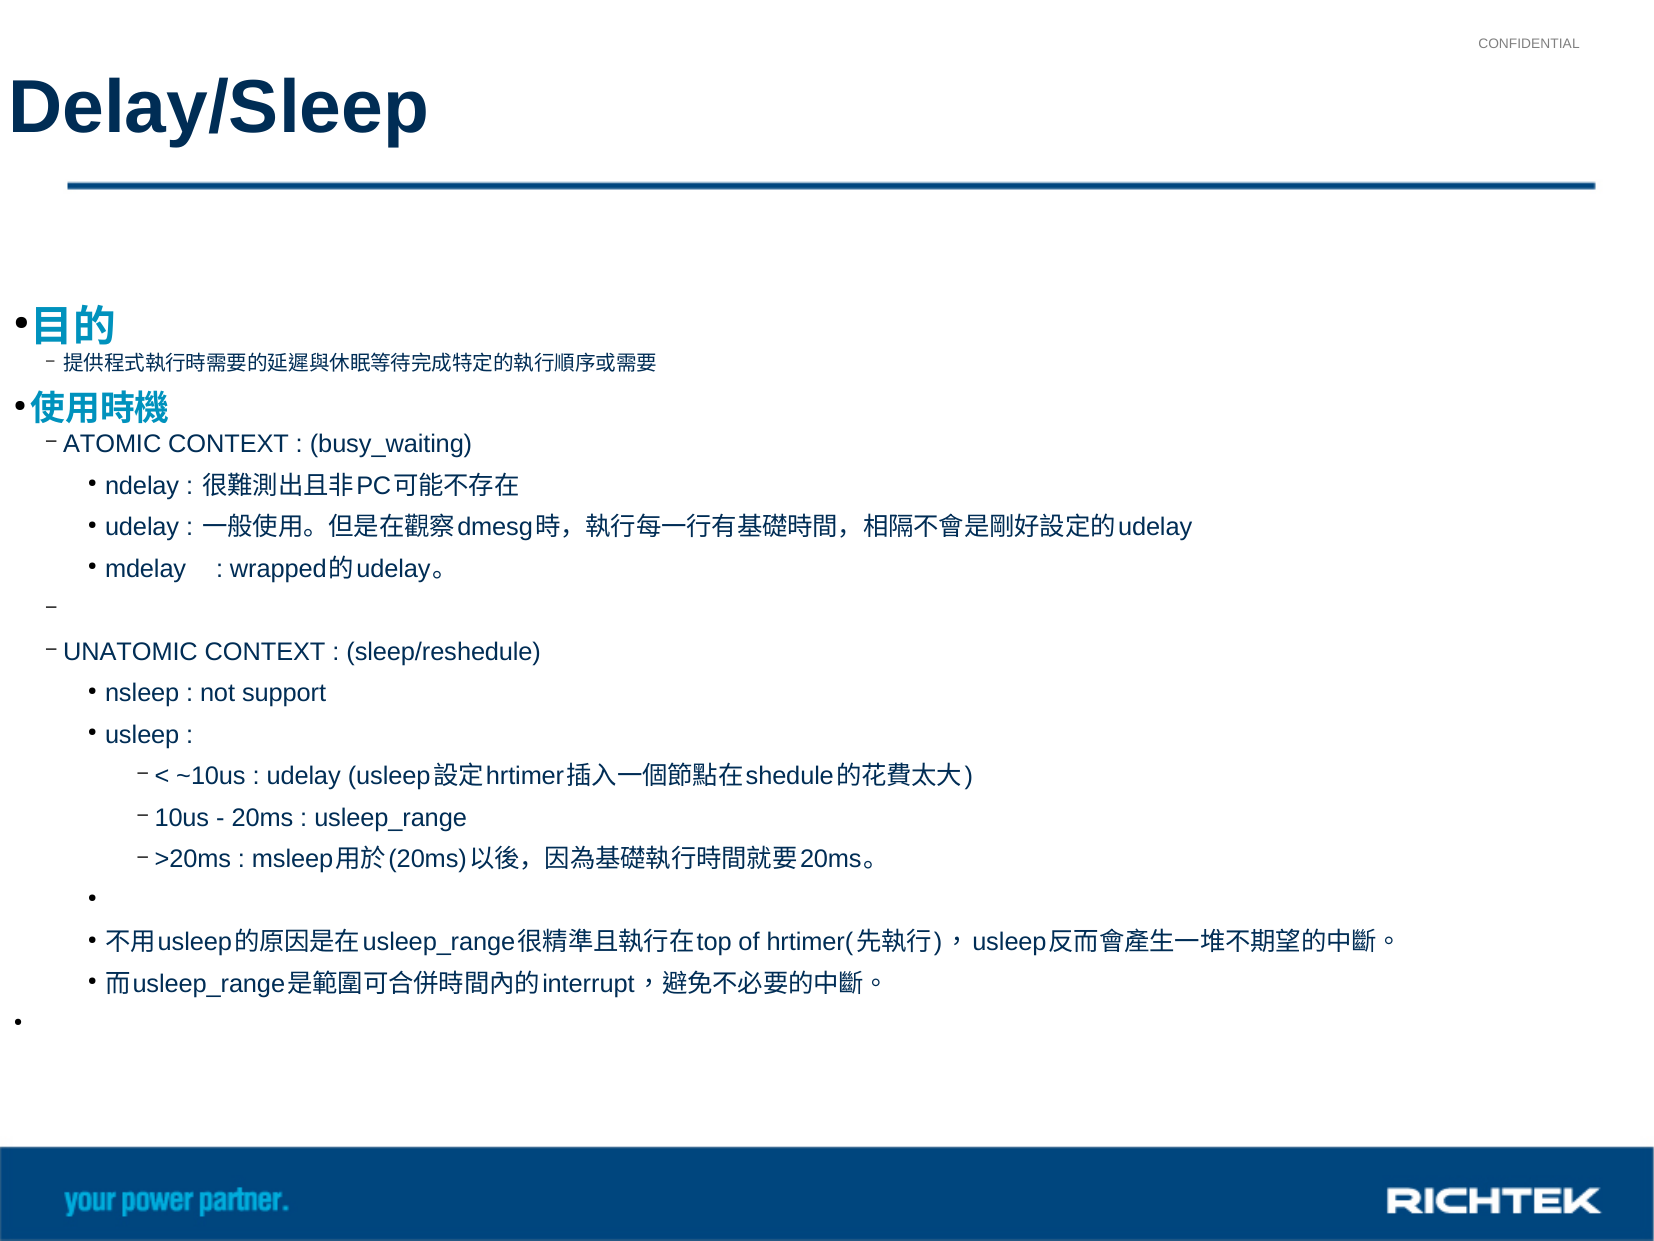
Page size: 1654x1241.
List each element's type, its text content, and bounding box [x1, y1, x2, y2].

title Delay/Sleep [0, 49, 1489, 257]
list 目的 提供程式執行時需要的延遲與休眠等待完成特定的執行順序或需要 使用時機 ATOMIC CONTEXT : (busy_waiting) ndelay : 很難測出且非PC可能不存在 udelay : 一般使用。但是在觀察dmesg時，執行每一行有基礎時間，相隔不會是剛好設定的udelay mdelay : wrapped的udelay。 UNATOMIC CONTEXT : (sleep/reshedule) nsleep : not support usleep : < ~10us : udelay (usleep設定hrtimer插入一個節點在shedule的花費太大) 10us - 20ms : usleep_range >20ms : msleep用於(20ms)以後，因為基礎執行時間就要20ms。 不用usleep的原因是在usleep_range很精準且執行在top of hrtimer(先執行)，usleep反而會產生一堆不期望的中斷。 而usleep_range是範圍可合併時間內的interrupt，避免不必要的中斷。 [0, 290, 1489, 1010]
